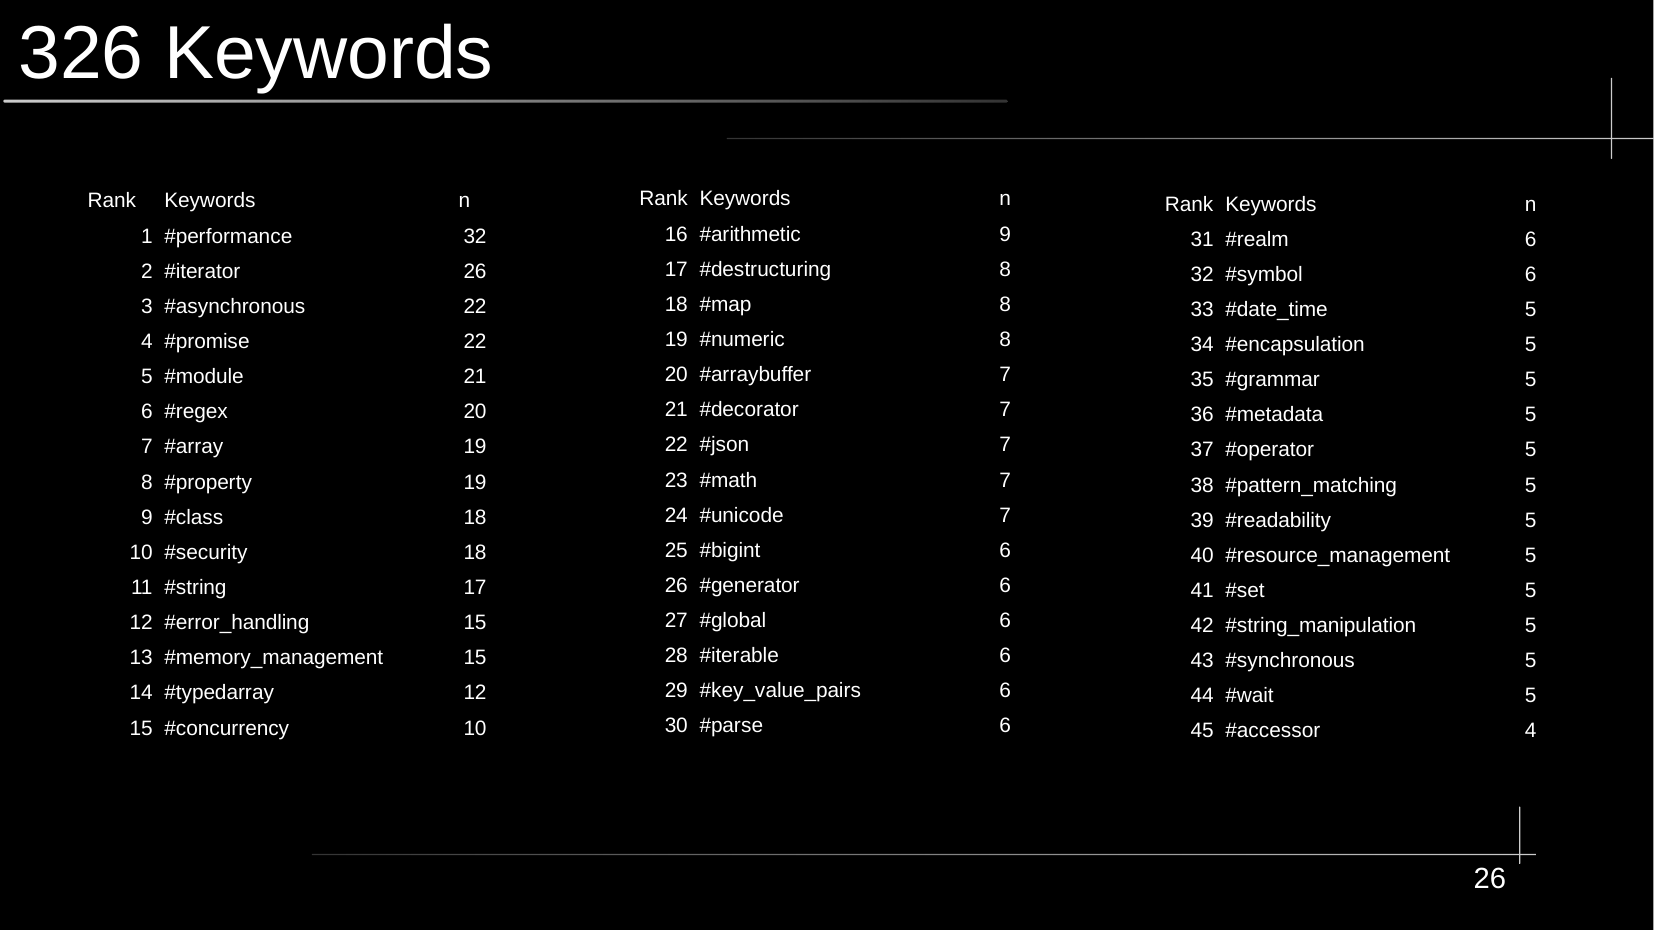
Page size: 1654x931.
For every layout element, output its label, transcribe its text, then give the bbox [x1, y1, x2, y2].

table_cell #performance [159, 219, 452, 253]
table_cell #memory_management [159, 641, 452, 675]
table_cell 30 [606, 709, 693, 743]
table_cell 38 [1132, 468, 1219, 502]
table_cell 7 [978, 393, 1016, 427]
table_cell 4 [1503, 714, 1542, 748]
table_cell 9 [978, 217, 1016, 251]
table_cell 32 [1132, 257, 1219, 291]
table_header Keywords [1220, 187, 1502, 221]
table_cell #security [159, 535, 452, 569]
table_cell #bigint [694, 533, 977, 567]
table_cell #map [694, 287, 977, 321]
table_header Keywords [159, 184, 452, 218]
table_cell 22 [453, 289, 492, 323]
table_cell 6 [978, 674, 1016, 708]
table_cell 5 [1503, 398, 1542, 432]
table_cell 20 [606, 357, 693, 392]
table_cell #string_manipulation [1220, 608, 1502, 643]
table_cell #class [159, 500, 452, 534]
table_cell #operator [1220, 433, 1502, 467]
table_cell 22 [453, 324, 492, 358]
table_cell 41 [1132, 573, 1219, 607]
table_cell 15 [82, 711, 158, 745]
table_cell 5 [1503, 433, 1542, 467]
table_cell 35 [1132, 362, 1219, 397]
table_cell 6 [978, 639, 1016, 673]
table_cell 10 [82, 535, 158, 569]
table_cell 22 [606, 428, 693, 462]
table_cell #regex [159, 395, 452, 429]
table_cell 17 [606, 252, 693, 286]
table_cell 7 [978, 498, 1016, 532]
table_cell #promise [159, 324, 452, 358]
table_cell 19 [453, 430, 492, 464]
table_cell 6 [82, 395, 158, 429]
table_header Keywords [694, 182, 977, 216]
table_cell 17 [453, 570, 492, 604]
table_cell #global [694, 603, 977, 638]
table_cell 5 [1503, 327, 1542, 361]
table_cell 5 [1503, 644, 1542, 678]
table_cell #resource_management [1220, 538, 1502, 572]
table_cell #encapsulation [1220, 327, 1502, 361]
table_cell 19 [453, 465, 492, 499]
table_cell 36 [1132, 398, 1219, 432]
table_cell #string [159, 570, 452, 604]
table_cell 19 [606, 322, 693, 356]
table_cell 5 [1503, 538, 1542, 572]
table_cell 6 [978, 709, 1016, 743]
table_cell #concurrency [159, 711, 452, 745]
table_cell 40 [1132, 538, 1219, 572]
table_cell #accessor [1220, 714, 1502, 748]
table_cell 3 [82, 289, 158, 323]
table_cell 18 [453, 535, 492, 569]
table_cell 39 [1132, 503, 1219, 537]
table_cell 8 [82, 465, 158, 499]
table_cell 5 [1503, 362, 1542, 397]
table_cell 29 [606, 674, 693, 708]
table_cell 6 [978, 603, 1016, 638]
table_cell 25 [606, 533, 693, 567]
table_cell #generator [694, 568, 977, 602]
table_cell #error_handling [159, 605, 452, 640]
table_cell 8 [978, 322, 1016, 356]
table_cell 31 [1132, 222, 1219, 256]
table_header n [453, 184, 492, 218]
table_cell 7 [978, 357, 1016, 392]
table_cell #wait [1220, 679, 1502, 713]
table_cell 24 [606, 498, 693, 532]
table_cell 7 [82, 430, 158, 464]
table_cell #metadata [1220, 398, 1502, 432]
table_cell 5 [1503, 503, 1542, 537]
table_header n [1503, 187, 1542, 221]
table_cell 45 [1132, 714, 1219, 748]
table_cell #set [1220, 573, 1502, 607]
table_cell #typedarray [159, 676, 452, 710]
table_cell 5 [82, 360, 158, 394]
table_cell 6 [978, 568, 1016, 602]
table_cell #arithmetic [694, 217, 977, 251]
table_cell 6 [1503, 257, 1542, 291]
table_cell 21 [453, 360, 492, 394]
table_cell 5 [1503, 573, 1542, 607]
table_cell #numeric [694, 322, 977, 356]
table_cell #arraybuffer [694, 357, 977, 392]
table_cell #iterator [159, 254, 452, 288]
table_cell 44 [1132, 679, 1219, 713]
table_cell #synchronous [1220, 644, 1502, 678]
table_cell #iterable [694, 639, 977, 673]
table_cell 2 [82, 254, 158, 288]
table_cell 10 [453, 711, 492, 745]
table_cell 7 [978, 463, 1016, 497]
table_cell #readability [1220, 503, 1502, 537]
table_cell 5 [1503, 292, 1542, 326]
table_cell 1 [82, 219, 158, 253]
table_cell 37 [1132, 433, 1219, 467]
table_cell 13 [82, 641, 158, 675]
table_cell 18 [606, 287, 693, 321]
table_cell 15 [453, 605, 492, 640]
table_cell 42 [1132, 608, 1219, 643]
table_cell 34 [1132, 327, 1219, 361]
table_cell #unicode [694, 498, 977, 532]
table_cell 21 [606, 393, 693, 427]
table_cell 20 [453, 395, 492, 429]
table_cell 5 [1503, 608, 1542, 643]
table_cell #module [159, 360, 452, 394]
table_cell #realm [1220, 222, 1502, 256]
table_cell 16 [606, 217, 693, 251]
table_header Rank [606, 182, 693, 216]
table_cell #decorator [694, 393, 977, 427]
table_header Rank [82, 184, 158, 218]
table_cell 12 [82, 605, 158, 640]
table_cell 28 [606, 639, 693, 673]
table_cell 33 [1132, 292, 1219, 326]
table_cell 26 [453, 254, 492, 288]
table_cell 7 [978, 428, 1016, 462]
table_cell #date_time [1220, 292, 1502, 326]
table_cell 18 [453, 500, 492, 534]
table_cell 23 [606, 463, 693, 497]
table_cell #destructuring [694, 252, 977, 286]
table_cell #grammar [1220, 362, 1502, 397]
table_cell #pattern_matching [1220, 468, 1502, 502]
table_cell 15 [453, 641, 492, 675]
title 326 Keywords [18, 0, 1377, 104]
table_cell #asynchronous [159, 289, 452, 323]
table_cell 4 [82, 324, 158, 358]
table_header n [978, 182, 1016, 216]
table_cell 14 [82, 676, 158, 710]
table_cell #parse [694, 709, 977, 743]
table_cell 27 [606, 603, 693, 638]
table_cell 8 [978, 287, 1016, 321]
table_cell #property [159, 465, 452, 499]
table_header Rank [1132, 187, 1219, 221]
table_cell #symbol [1220, 257, 1502, 291]
table_cell 43 [1132, 644, 1219, 678]
table_cell #array [159, 430, 452, 464]
table_cell 9 [82, 500, 158, 534]
table_cell 32 [453, 219, 492, 253]
table_cell 5 [1503, 679, 1542, 713]
table_cell 6 [978, 533, 1016, 567]
table_cell 8 [978, 252, 1016, 286]
table_cell 12 [453, 676, 492, 710]
table_cell 6 [1503, 222, 1542, 256]
table_cell #key_value_pairs [694, 674, 977, 708]
table_cell #math [694, 463, 977, 497]
table_cell 11 [82, 570, 158, 604]
table_cell 26 [606, 568, 693, 602]
table_cell #json [694, 428, 977, 462]
table_cell 5 [1503, 468, 1542, 502]
